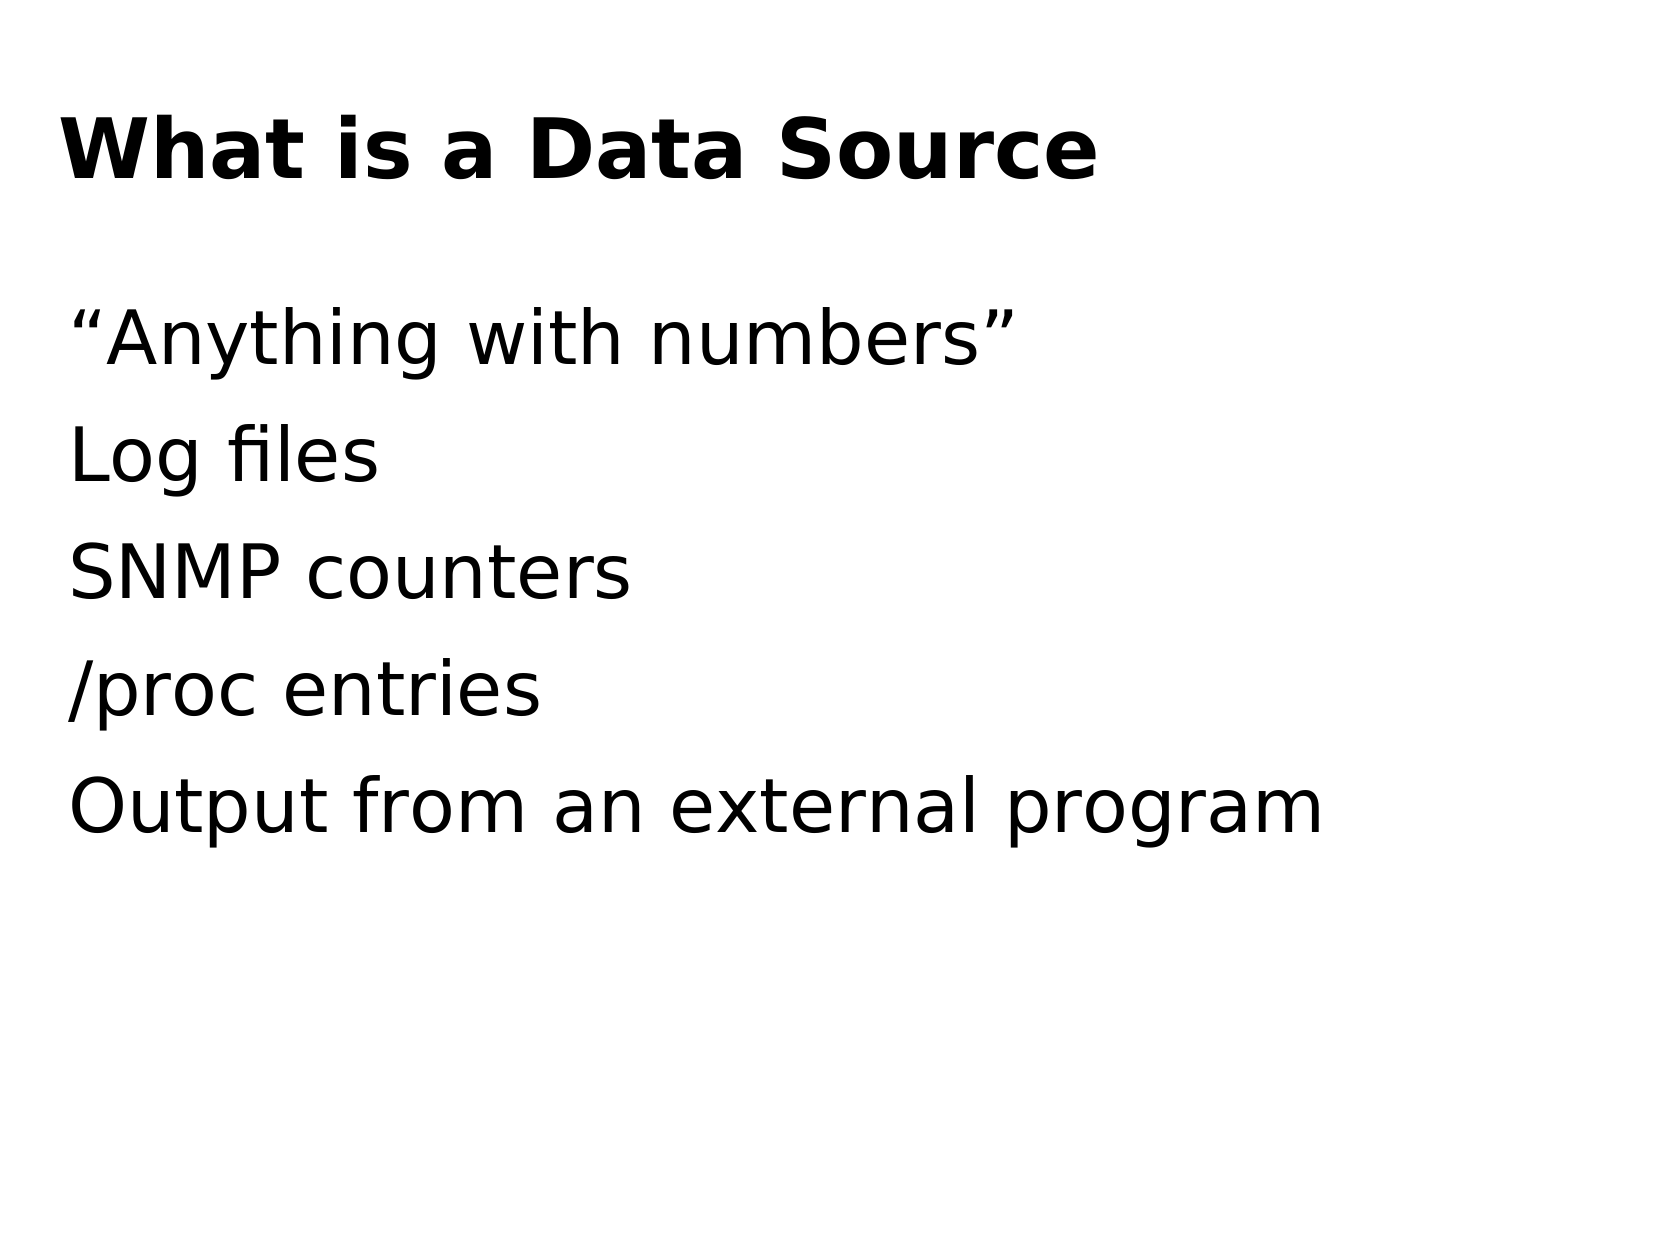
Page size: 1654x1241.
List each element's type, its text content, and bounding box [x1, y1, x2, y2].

list “Anything with numbers” Log files SNMP counters /proc entries Output from an external program [50, 295, 1571, 1099]
title What is a Data Source [59, 75, 1607, 225]
